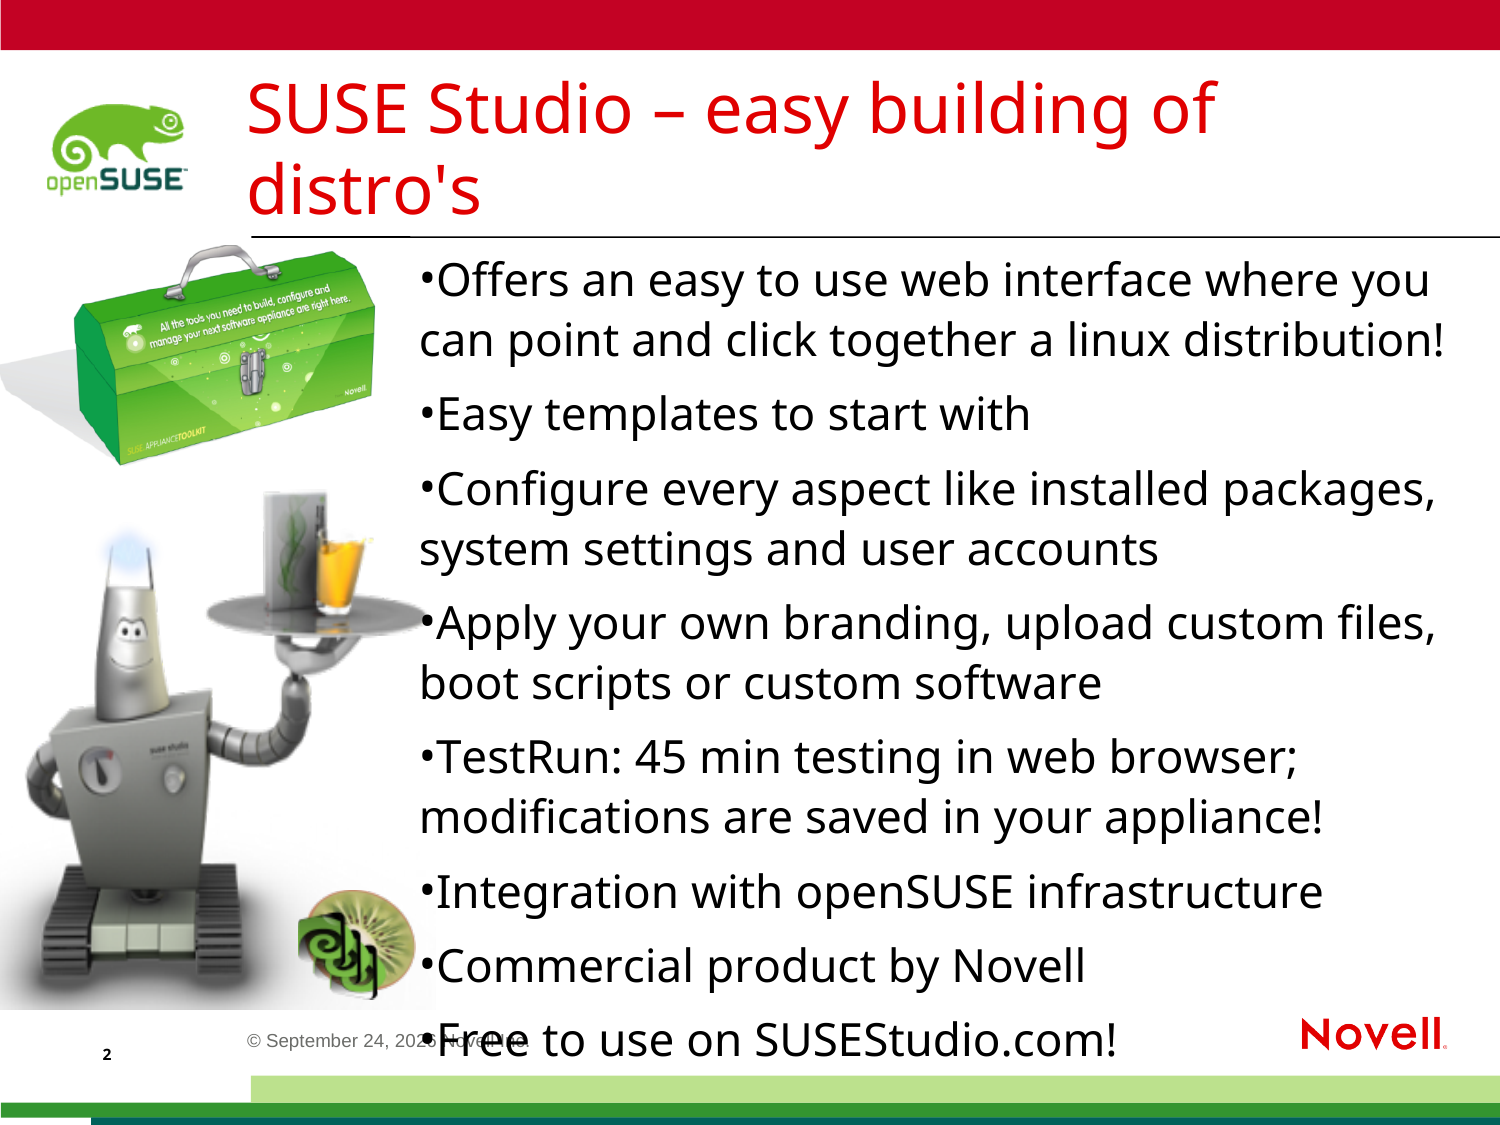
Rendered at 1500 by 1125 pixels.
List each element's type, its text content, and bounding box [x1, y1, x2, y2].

picture [0, 245, 418, 1010]
picture [1295, 1032, 1453, 1056]
list Offers an easy to use web interface where you can point and click together a linux distribution! Easy templates to start with Configure every aspect like installed packages, system settings and user accounts Apply your own branding, upload custom files, boot scripts or custom software TestRun: 45 min testing in web browser; modifications are saved in your appliance! Integration with openSUSE infrastructure Commercial product by Novell Free to use on SUSEStudio.com! [418, 248, 1471, 1032]
title SUSE Studio – easy building of distro's [246, 68, 1409, 231]
picture [47, 104, 188, 197]
